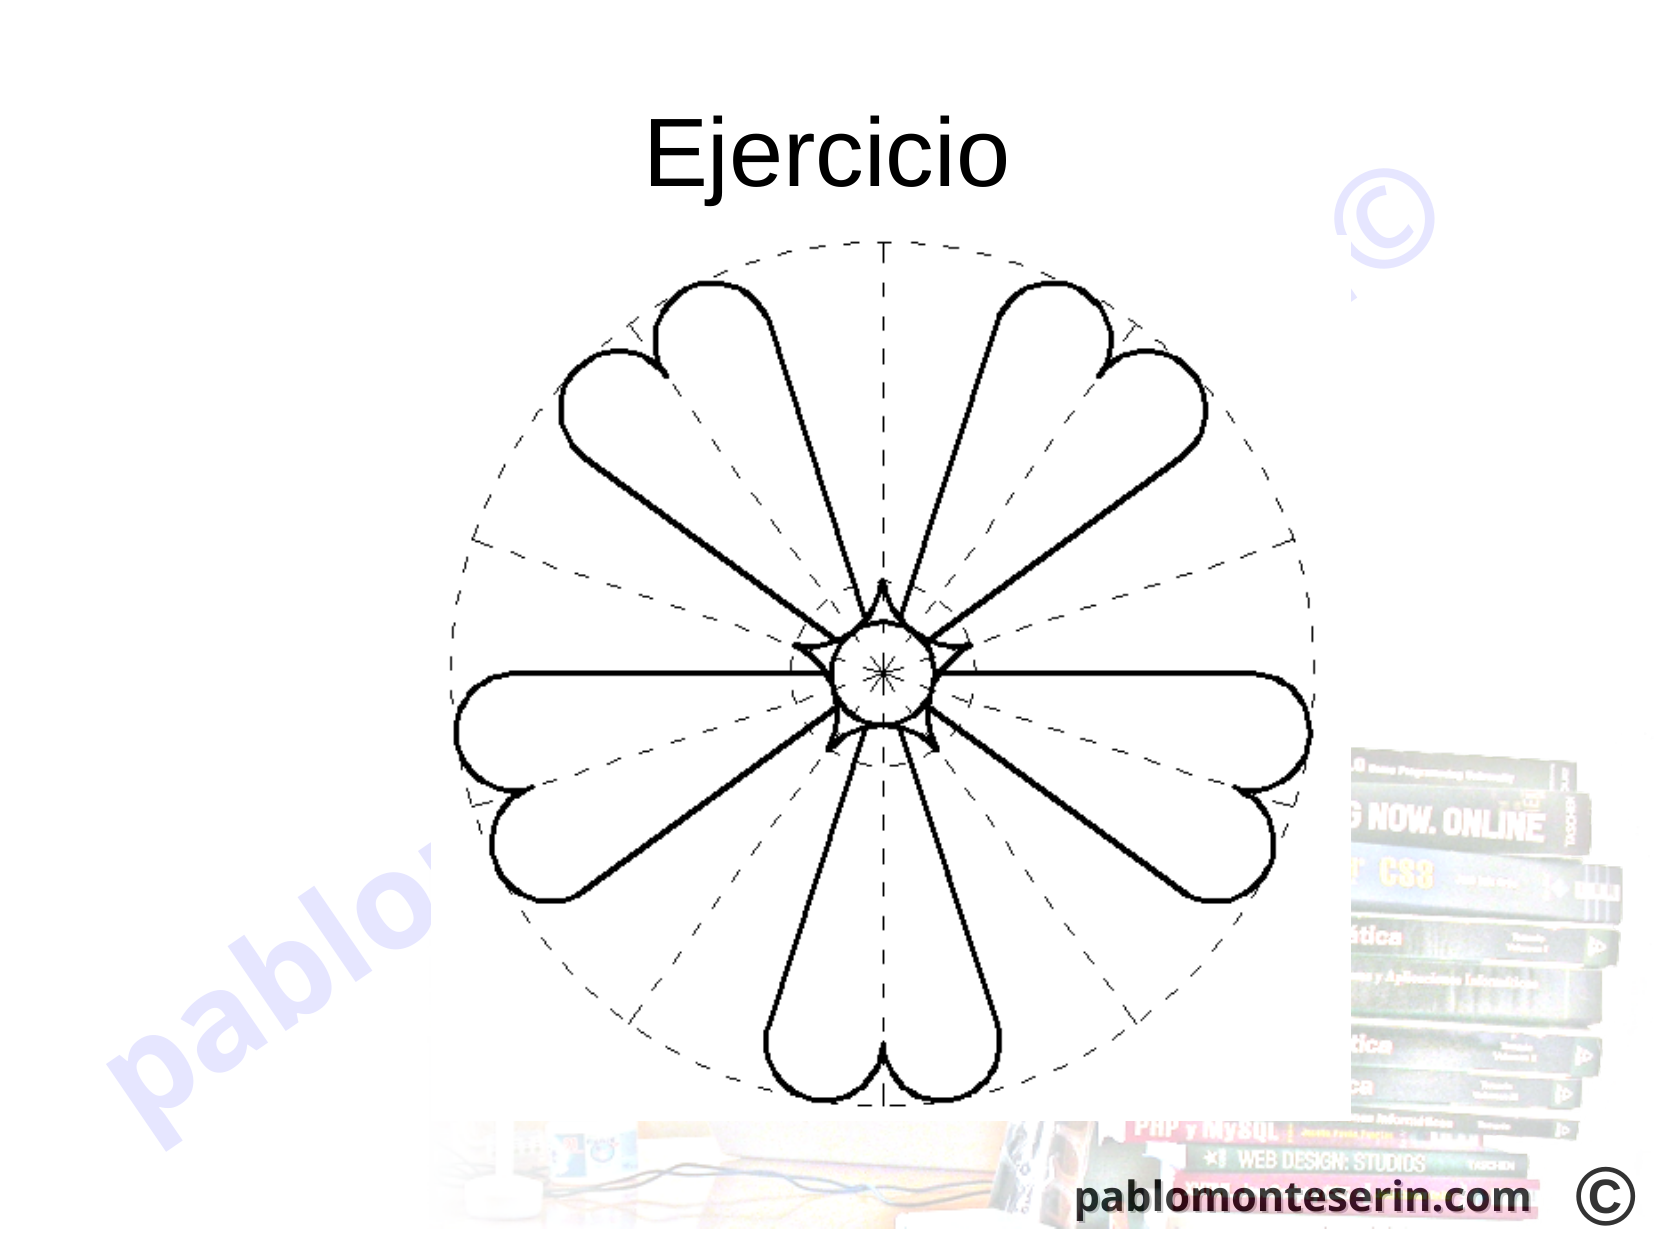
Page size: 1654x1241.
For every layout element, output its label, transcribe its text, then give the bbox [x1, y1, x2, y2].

title Ejercicio [82, 49, 1571, 257]
picture [412, 235, 1654, 1229]
